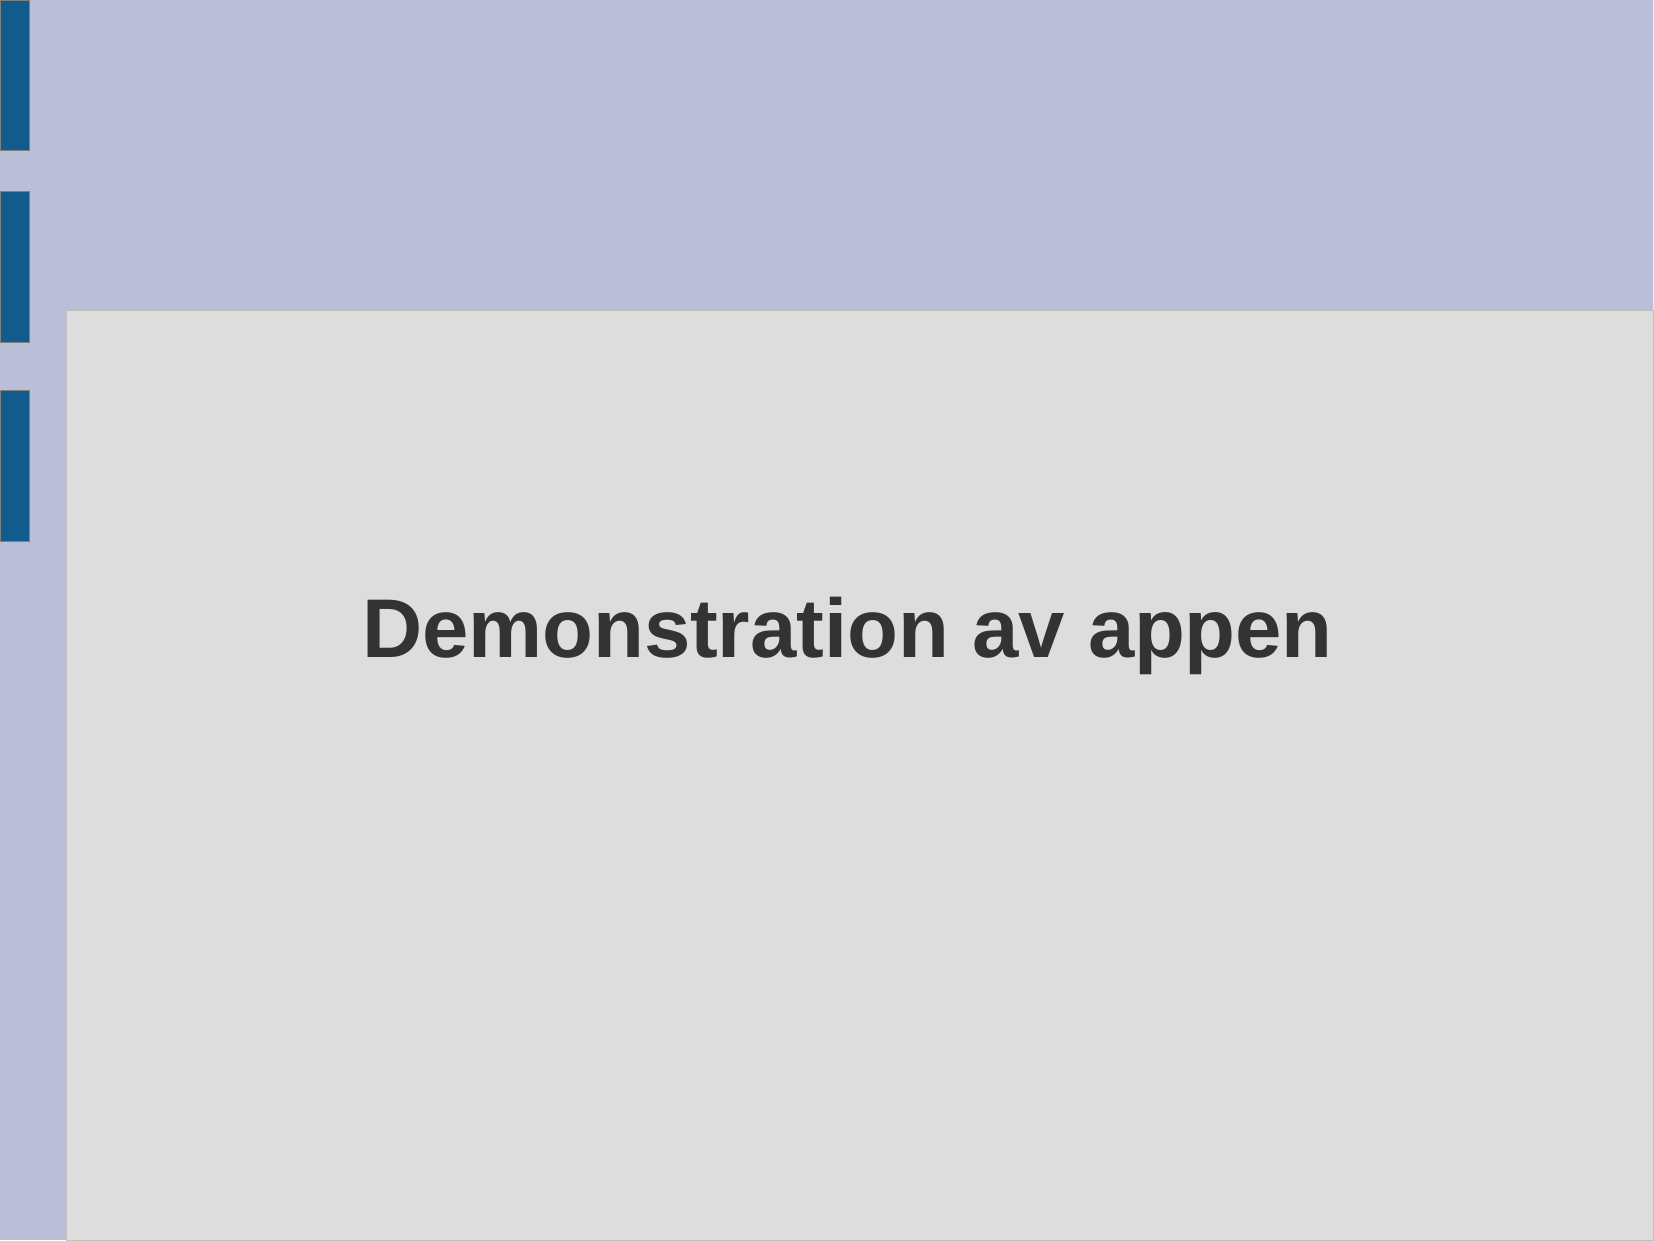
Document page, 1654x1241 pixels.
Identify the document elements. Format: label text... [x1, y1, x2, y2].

title Demonstration av appen [141, 525, 1554, 733]
